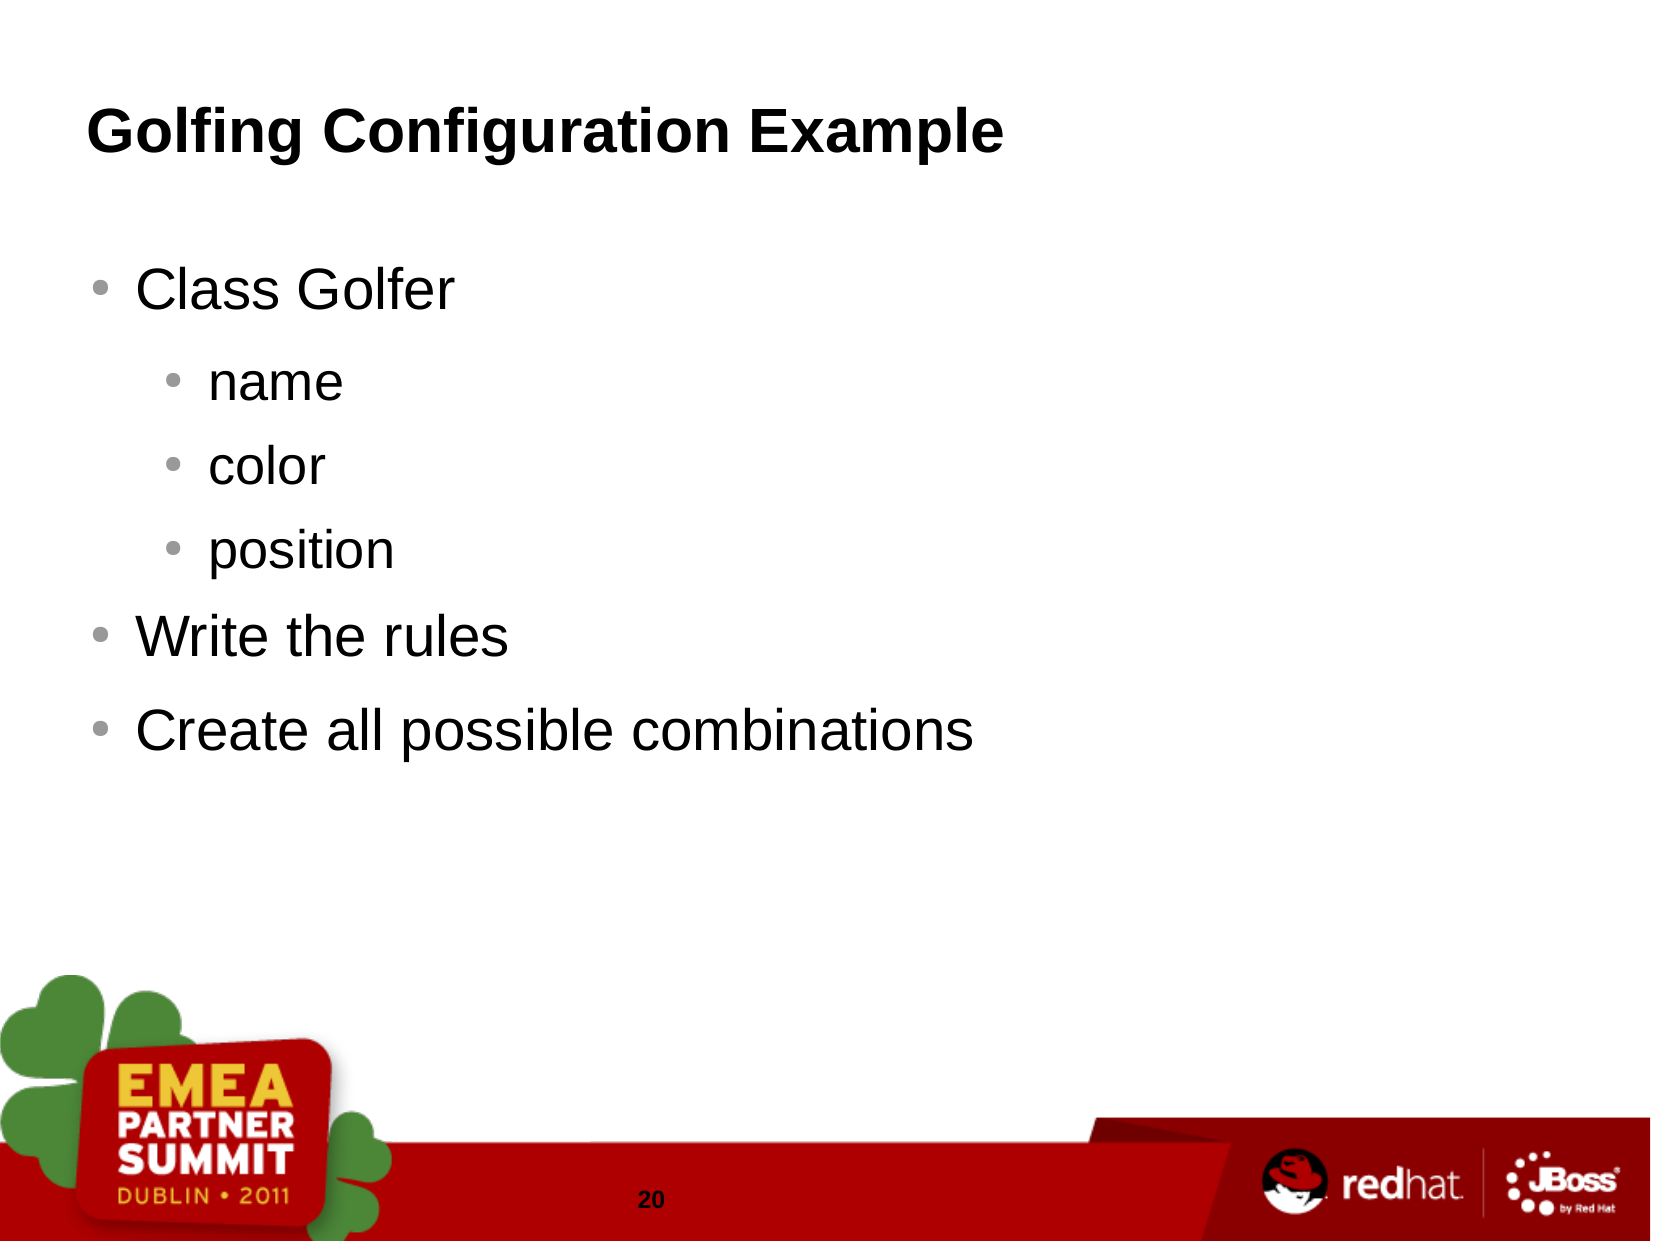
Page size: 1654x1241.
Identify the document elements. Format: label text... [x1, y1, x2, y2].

picture [0, 975, 1651, 1241]
title Golfing Configuration Example [86, 37, 1576, 226]
list Class Golfer name color position Write the rules Create all possible combinations [75, 256, 1564, 1051]
